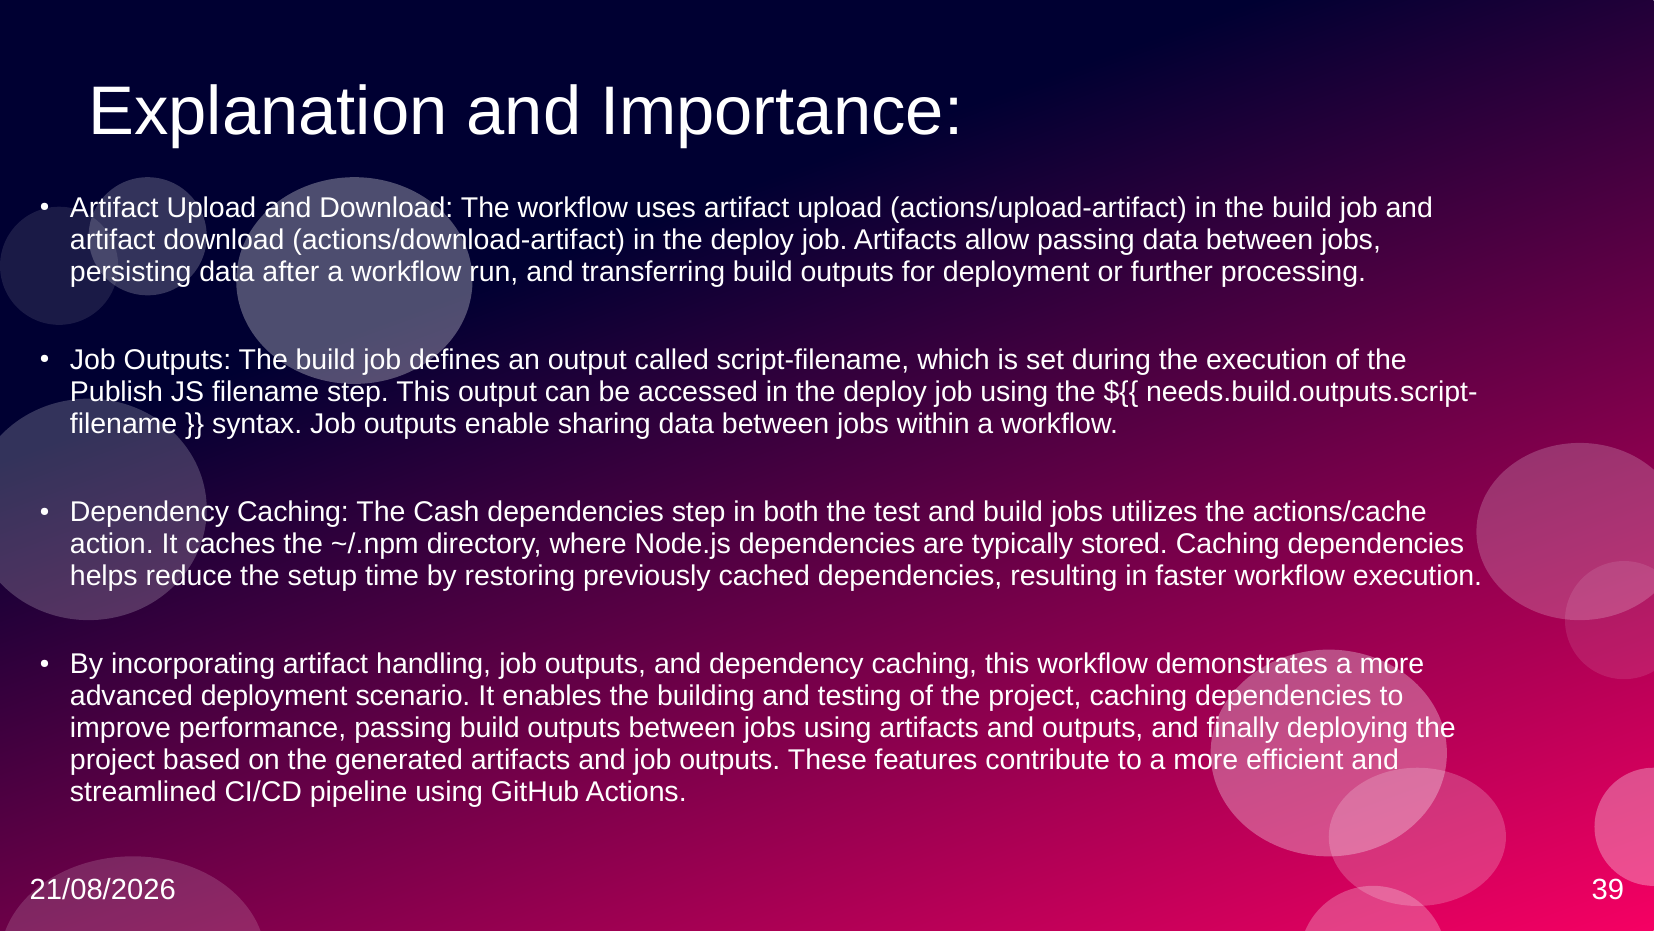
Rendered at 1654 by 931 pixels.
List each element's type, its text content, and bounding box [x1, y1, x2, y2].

title Explanation and Importance: [88, 29, 1565, 192]
list Artifact Upload and Download: The workflow uses artifact upload (actions/upload-artifact) in the build job and artifact download (actions/download-artifact) in the deploy job. Artifacts allow passing data between jobs, persisting data after a workflow run, and transferring build outputs for deployment or further processing. Job Outputs: The build job defines an output called script-filename, which is set during the execution of the Publish JS filename step. This output can be accessed in the deploy job using the ${{ needs.build.outputs.script-filename }} syntax. Job outputs enable sharing data between jobs within a workflow. Dependency Caching: The Cash dependencies step in both the test and build jobs utilizes the actions/cache action. It caches the ~/.npm directory, where Node.js dependencies are typically stored. Caching dependencies helps reduce the setup time by restoring previously cached dependencies, resulting in faster workflow execution. By incorporating artifact handling, job outputs, and dependency caching, this workflow demonstrates a more advanced deployment scenario. It enables the building and testing of the project, caching dependencies to improve performance, passing build outputs between jobs using artifacts and outputs, and finally deploying the project based on the generated artifacts and job outputs. These features contribute to a more efficient and streamlined CI/CD pipeline using GitHub Actions. [29, 191, 1506, 827]
